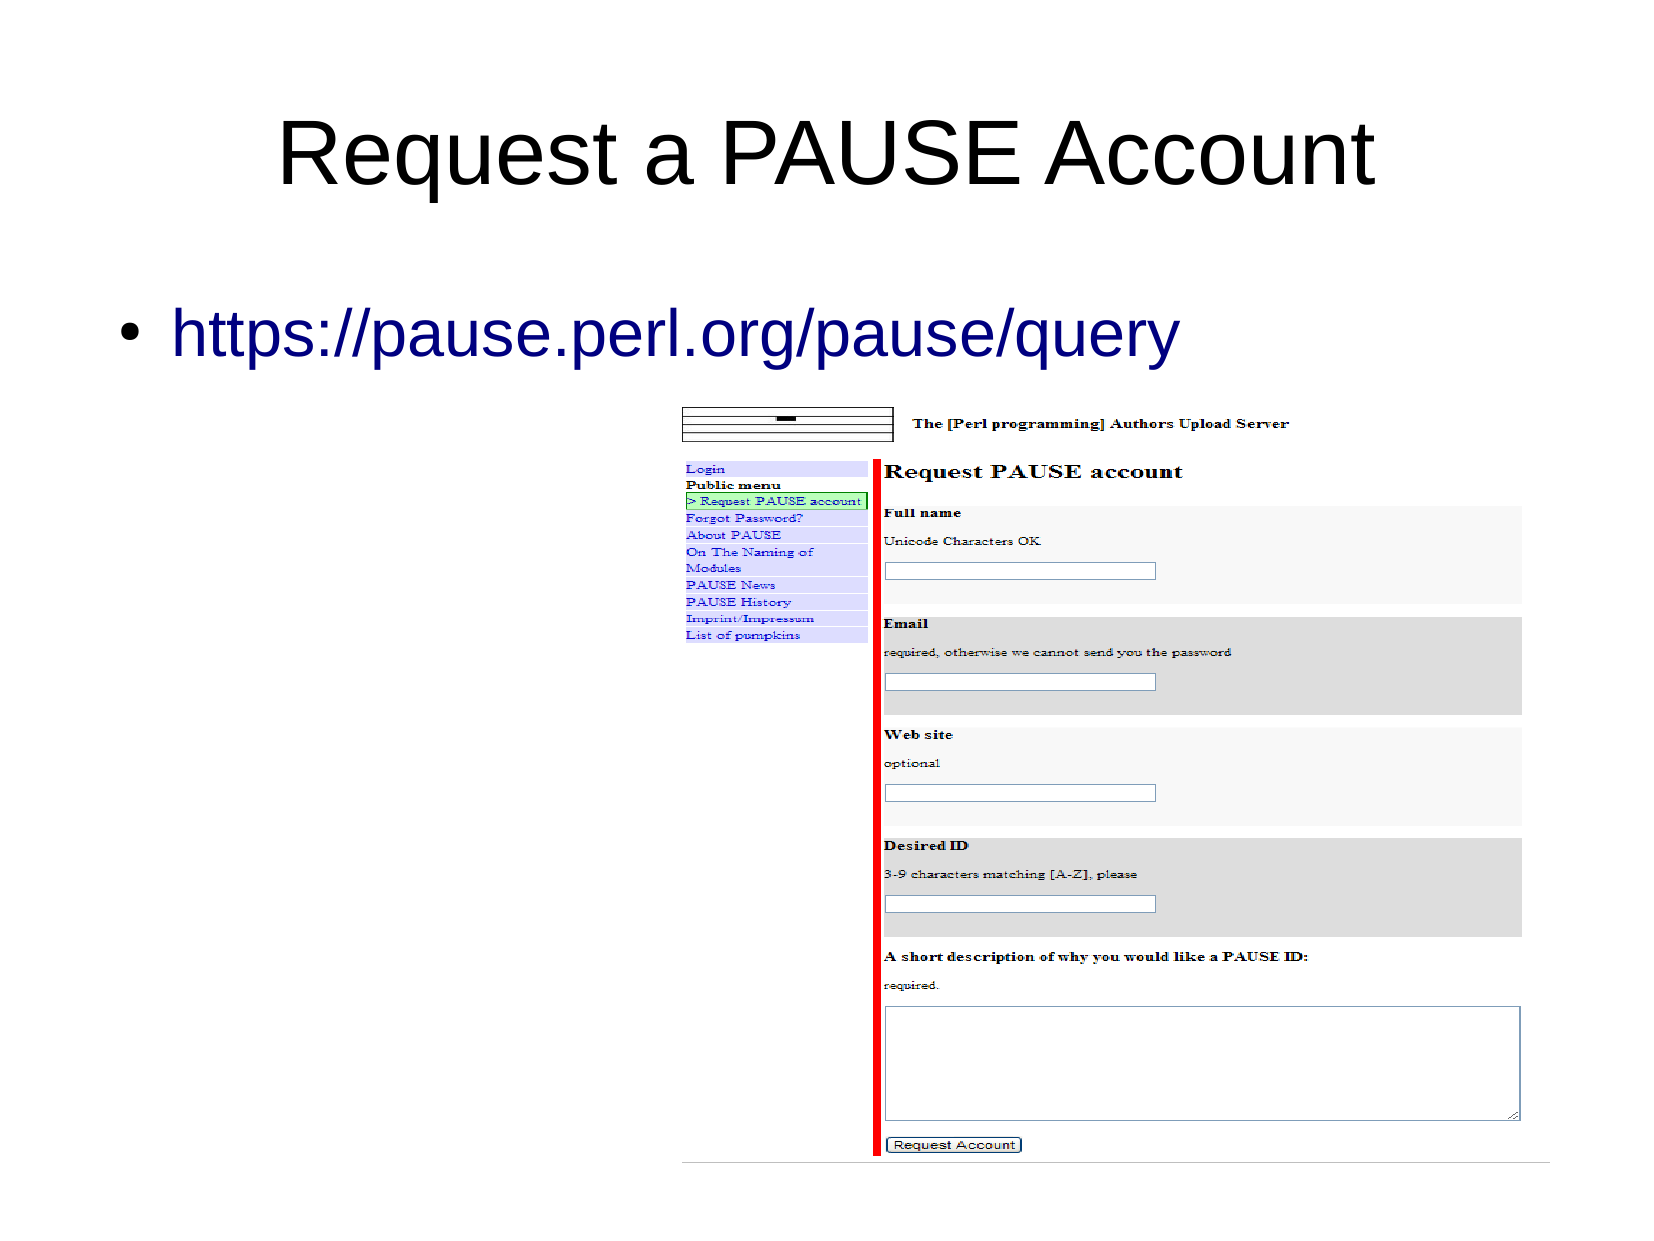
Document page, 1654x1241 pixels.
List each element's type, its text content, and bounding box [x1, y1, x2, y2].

picture [675, 401, 1550, 1163]
list https://pause.perl.org/pause/query [100, 296, 1589, 1115]
title Request a PAUSE Account [82, 49, 1571, 257]
